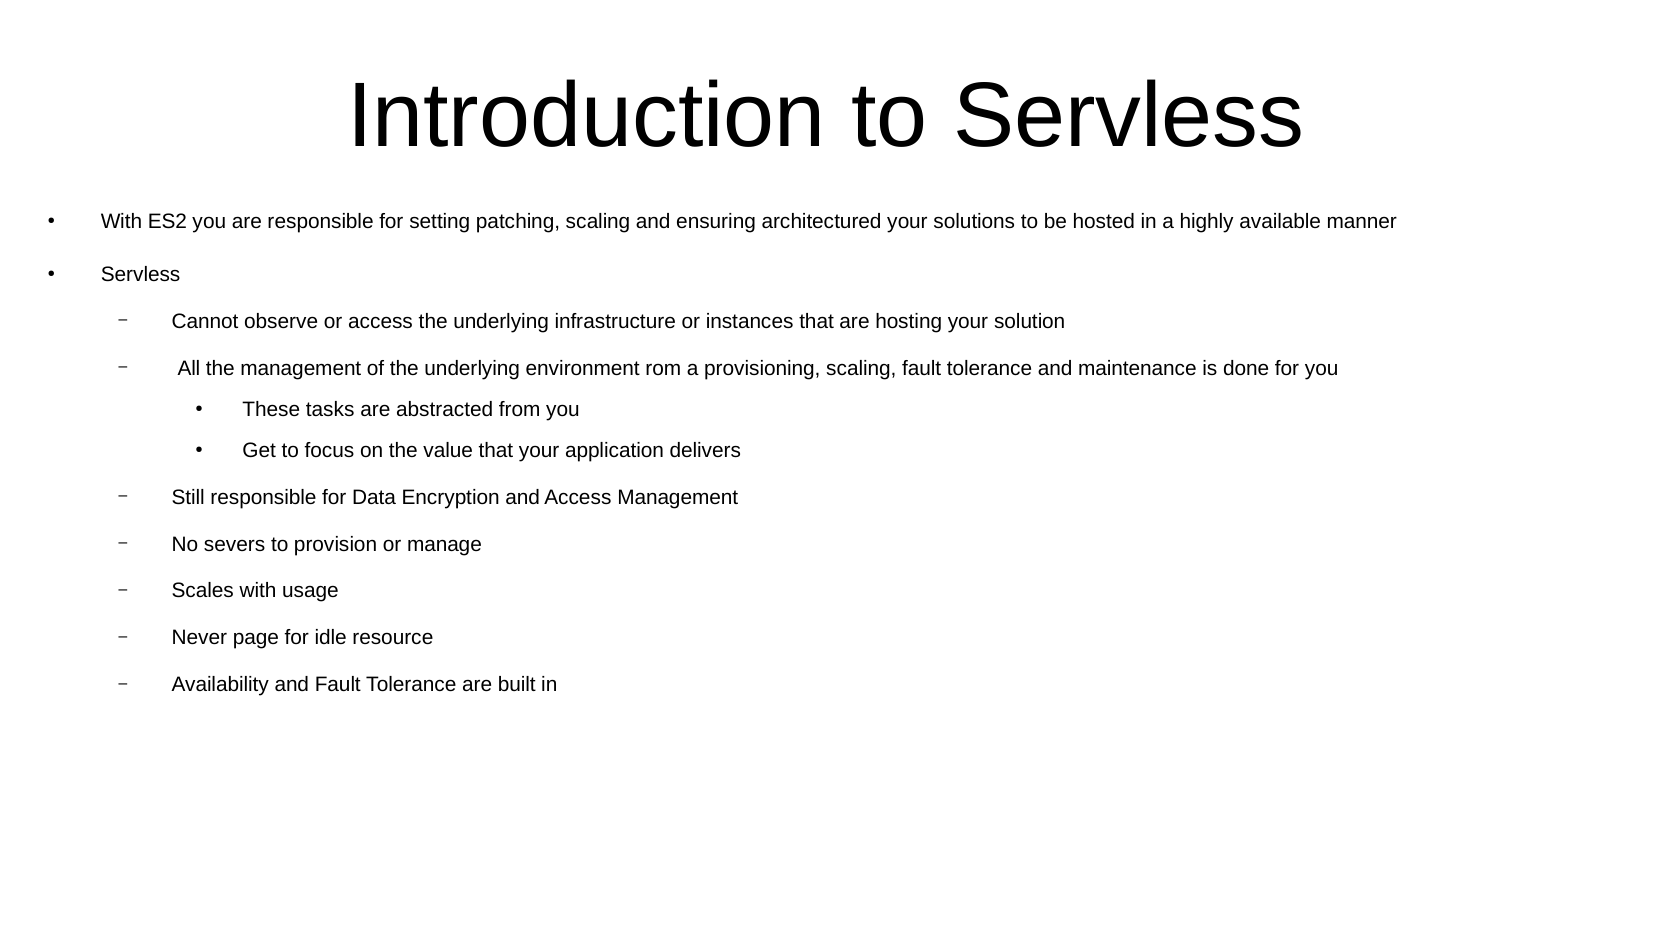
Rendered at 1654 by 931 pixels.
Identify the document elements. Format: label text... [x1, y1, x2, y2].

list With ES2 you are responsible for setting patching, scaling and ensuring architectured your solutions to be hosted in a highly available manner Servless Cannot observe or access the underlying infrastructure or instances that are hosting your solution All the management of the underlying environment rom a provisioning, scaling, fault tolerance and maintenance is done for you These tasks are abstracted from you Get to focus on the value that your application delivers Still responsible for Data Encryption and Access Management No severs to provision or manage Scales with usage Never page for idle resource Availability and Fault Tolerance are built in [30, 210, 1586, 908]
title Introduction to Servless [82, 37, 1571, 193]
